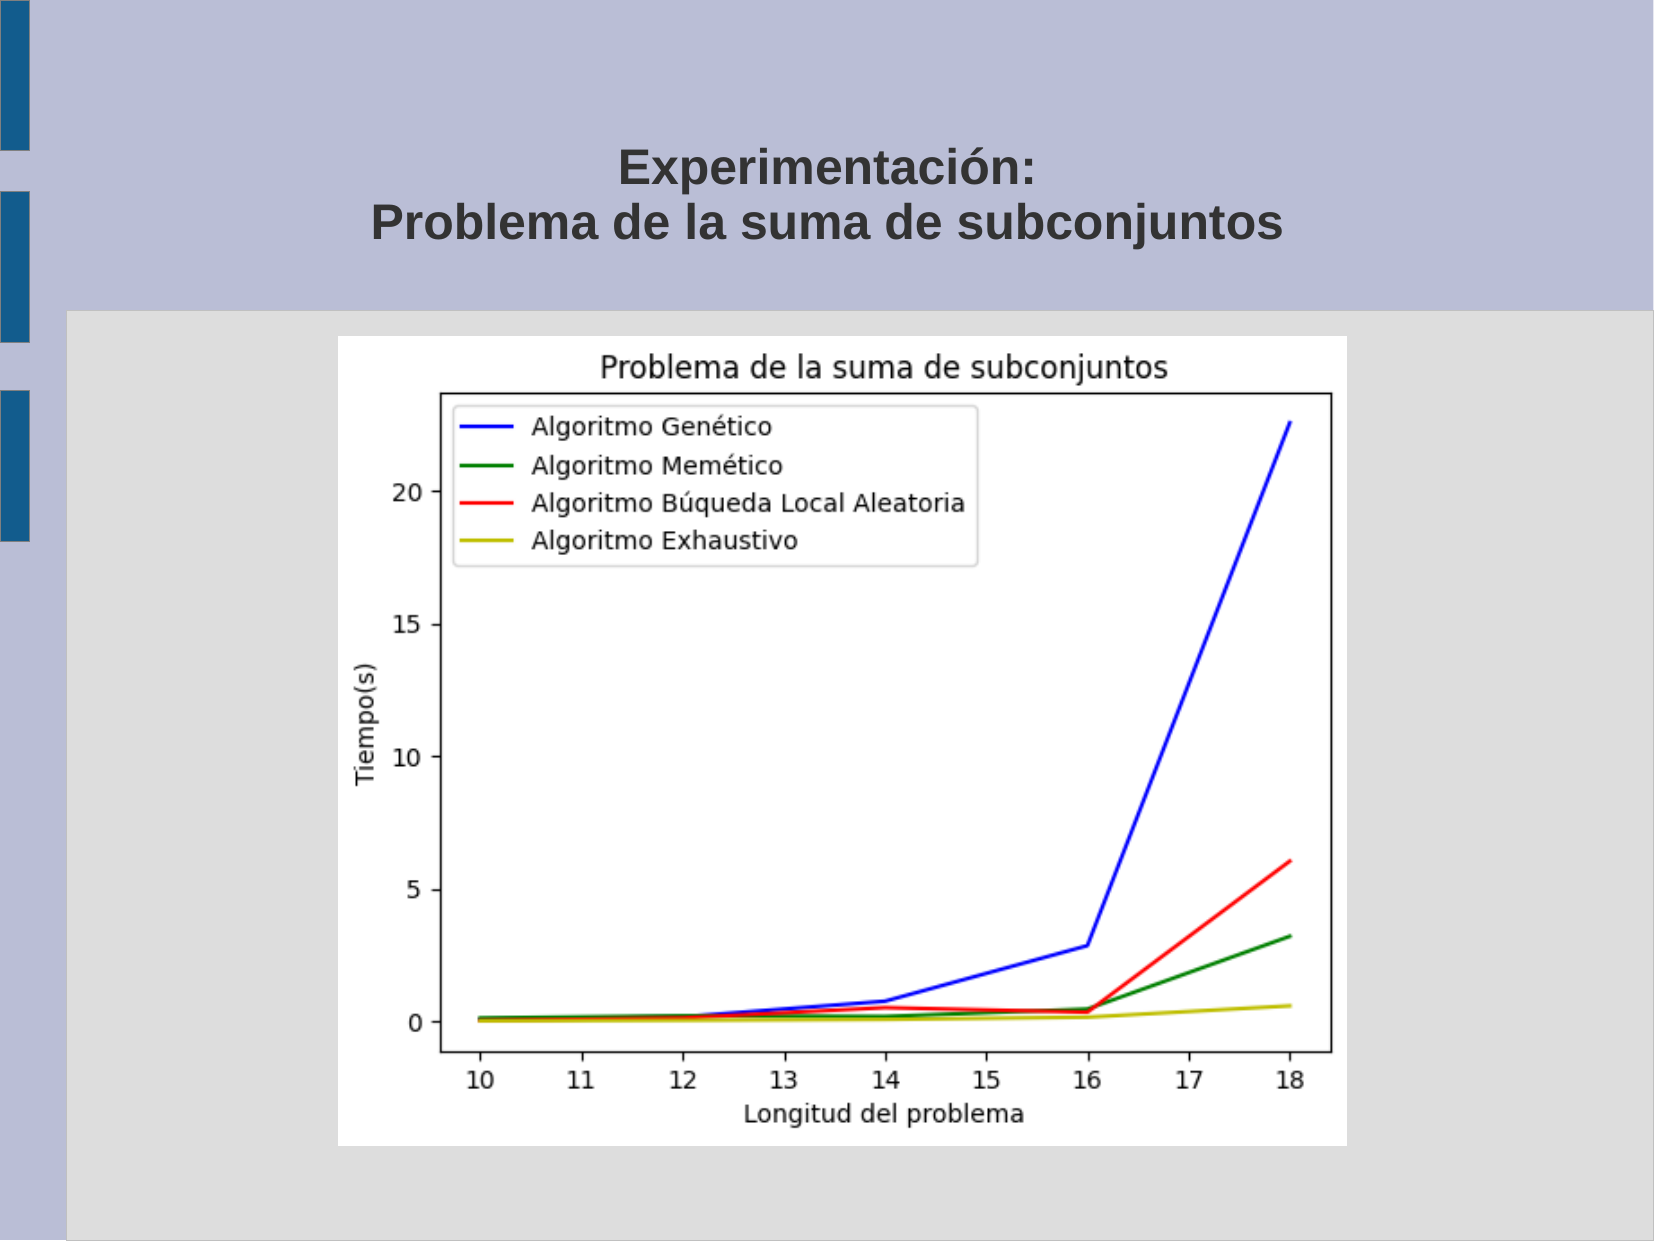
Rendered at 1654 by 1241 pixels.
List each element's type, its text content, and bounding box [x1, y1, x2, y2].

title Experimentación: Problema de la suma de subconjuntos [121, 91, 1534, 299]
picture [338, 336, 1347, 1146]
